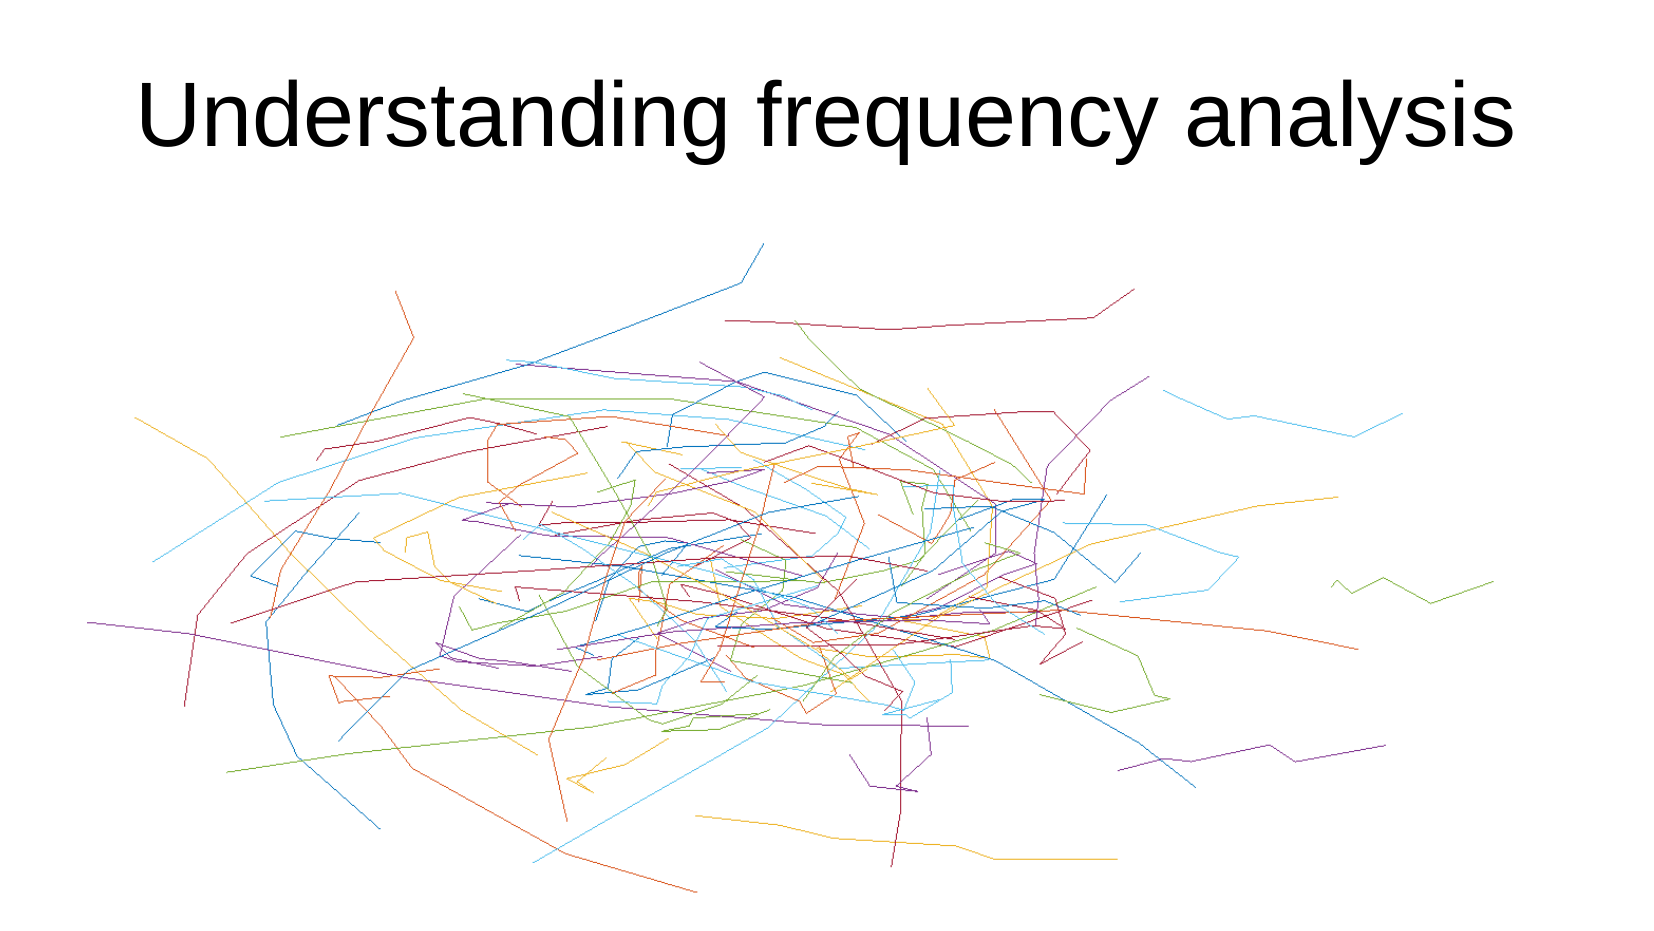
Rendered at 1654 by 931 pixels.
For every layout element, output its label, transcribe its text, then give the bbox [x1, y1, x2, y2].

picture [87, 200, 1595, 931]
title Understanding frequency analysis [82, 37, 1571, 193]
